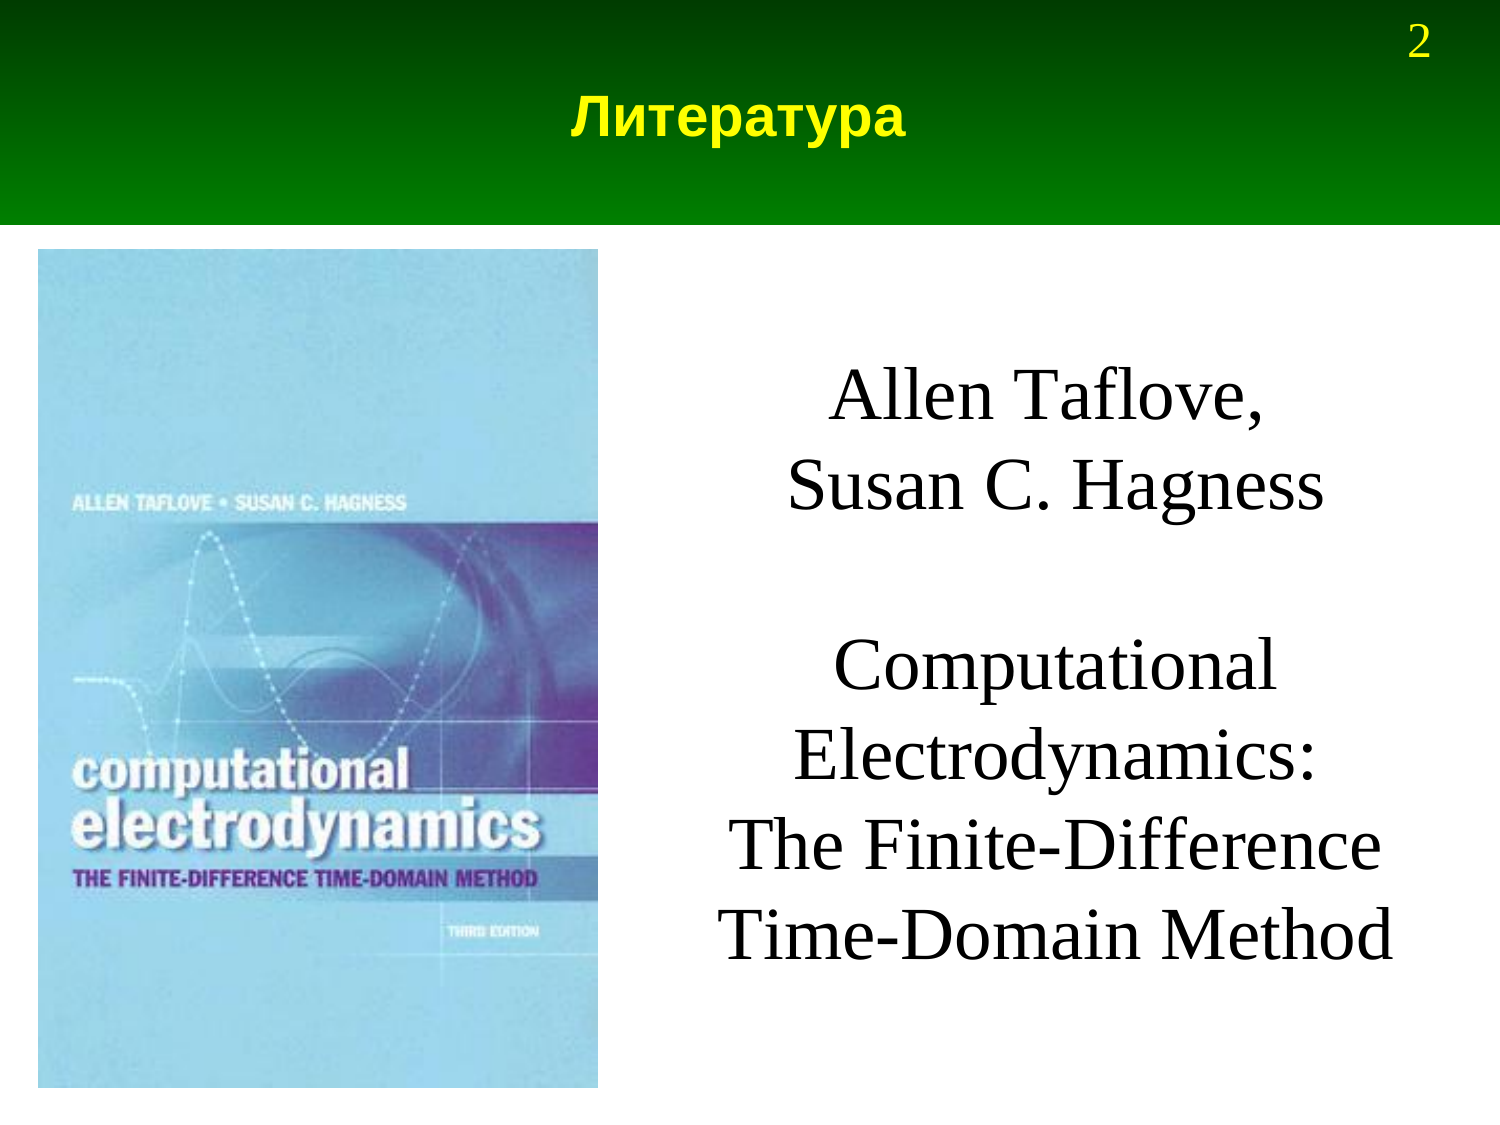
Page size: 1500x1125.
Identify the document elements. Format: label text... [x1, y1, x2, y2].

picture [38, 249, 598, 1088]
text_box Allen Taflove, Susan C. Hagness Computational Electrodynamics: The Finite-Difference Time-Domain Method [627, 337, 1486, 983]
title Литература [88, 18, 1389, 207]
